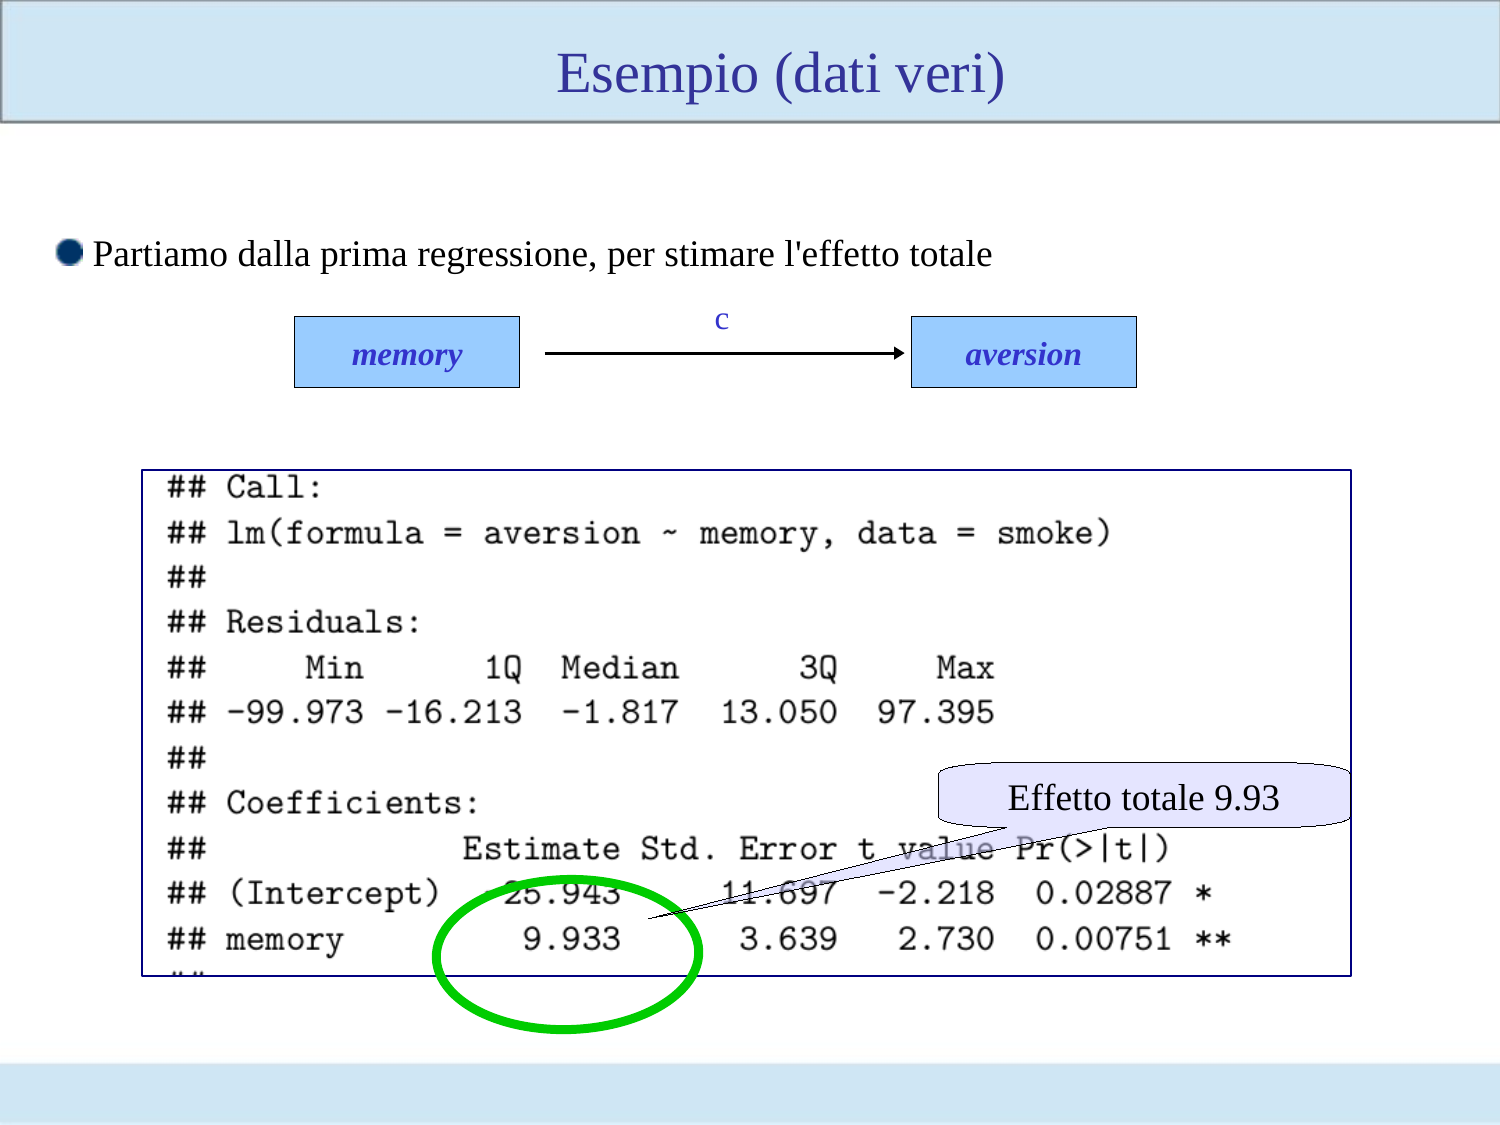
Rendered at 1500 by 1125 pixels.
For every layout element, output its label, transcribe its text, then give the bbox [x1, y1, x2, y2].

picture [0, 0, 1500, 1125]
title Esempio (dati veri) [249, 21, 1313, 117]
text_box Effetto totale 9.93 [648, 762, 1351, 919]
text_box memory [294, 316, 520, 388]
text_box Partiamo dalla prima regressione, per stimare l'effetto totale [37, 187, 1463, 283]
text_box aversion [911, 316, 1137, 388]
text_box c [625, 288, 819, 396]
